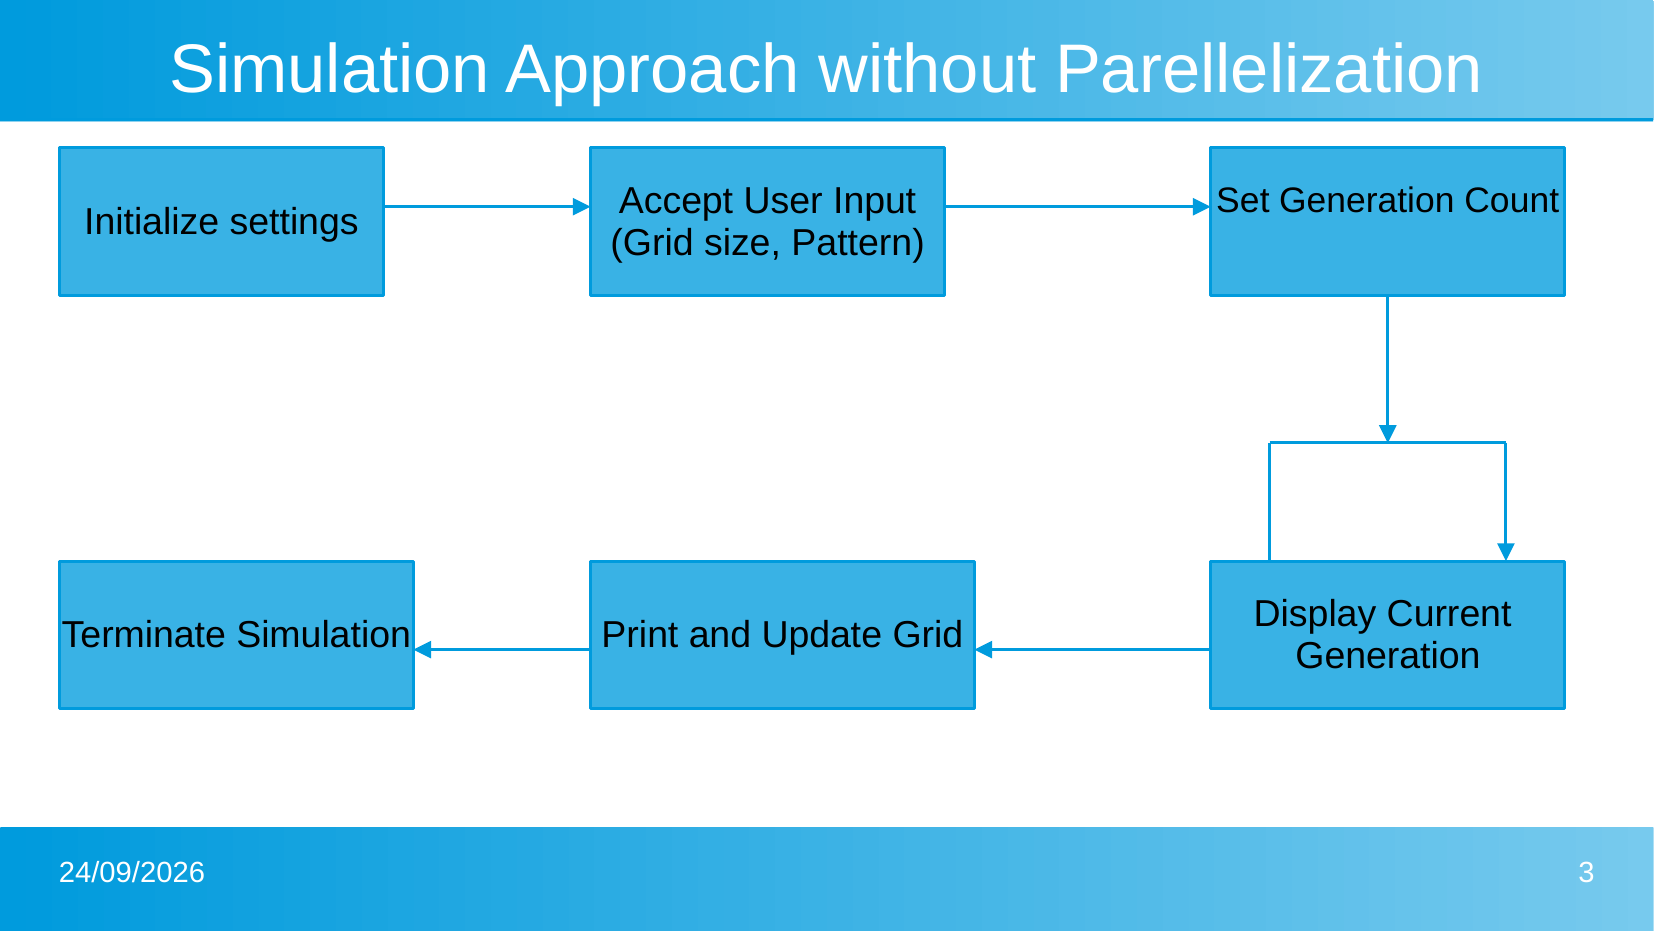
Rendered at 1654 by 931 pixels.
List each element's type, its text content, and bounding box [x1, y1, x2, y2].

text_box Accept User Input (Grid size, Pattern) [590, 147, 945, 296]
text_box Terminate Simulation [59, 561, 414, 709]
text_box Initialize settings [59, 147, 384, 296]
text_box Set Generation Count [1210, 147, 1565, 296]
title Simulation Approach without Parellelization [59, 29, 1595, 108]
text_box Print and Update Grid [590, 561, 975, 709]
text_box Display Current Generation [1210, 561, 1565, 709]
